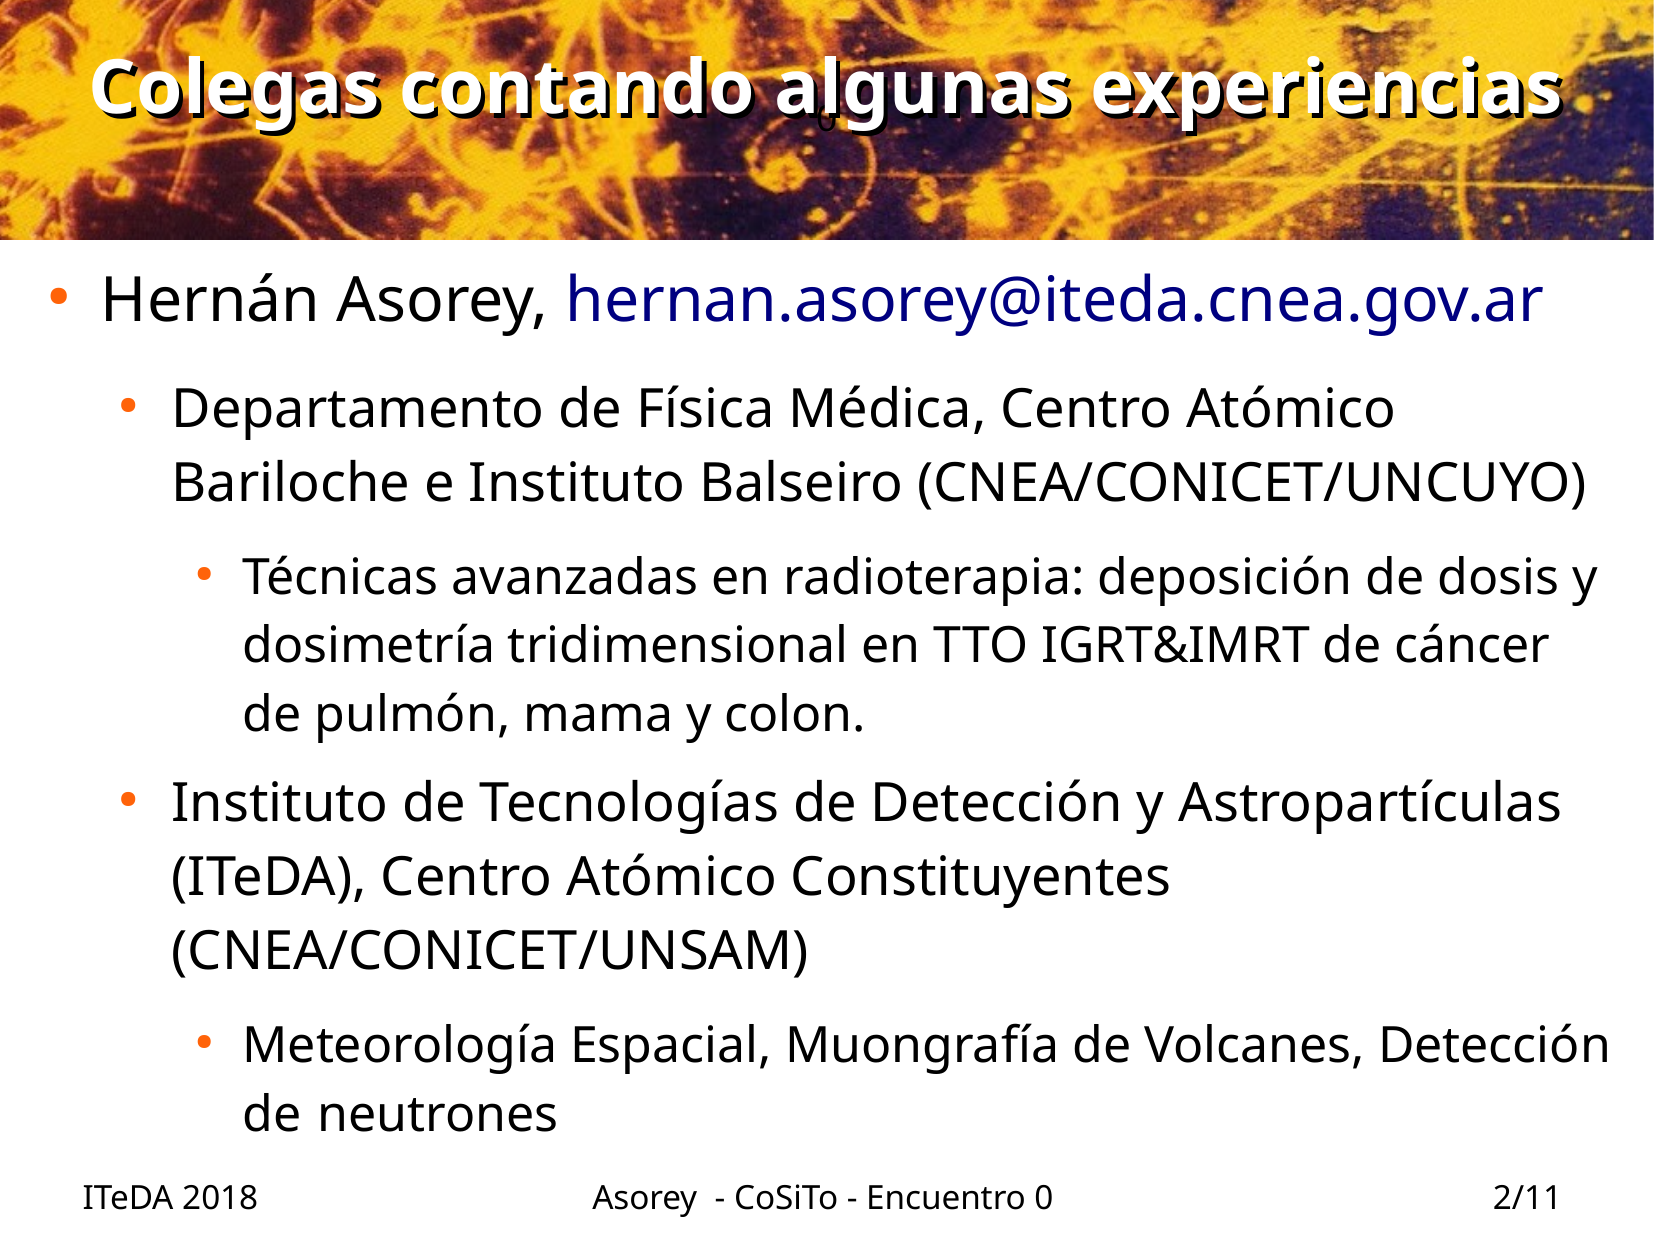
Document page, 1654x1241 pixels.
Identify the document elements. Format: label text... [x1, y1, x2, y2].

picture [0, 0, 1654, 240]
title Colegas contando algunas experiencias [75, 19, 1564, 151]
list Hernán Asorey, hernan.asorey@iteda.cnea.gov.ar Departamento de Física Médica, Centro Atómico Bariloche e Instituto Balseiro (CNEA/CONICET/UNCUYO) Técnicas avanzadas en radioterapia: deposición de dosis y dosimetría tridimensional en TTO IGRT&IMRT de cáncer de pulmón, mama y colon. Instituto de Tecnologías de Detección y Astropartículas (ITeDA), Centro Atómico Constituyentes (CNEA/CONICET/UNSAM) Meteorología Espacial, Muongrafía de Volcanes, Detección de neutrones [30, 255, 1621, 1156]
